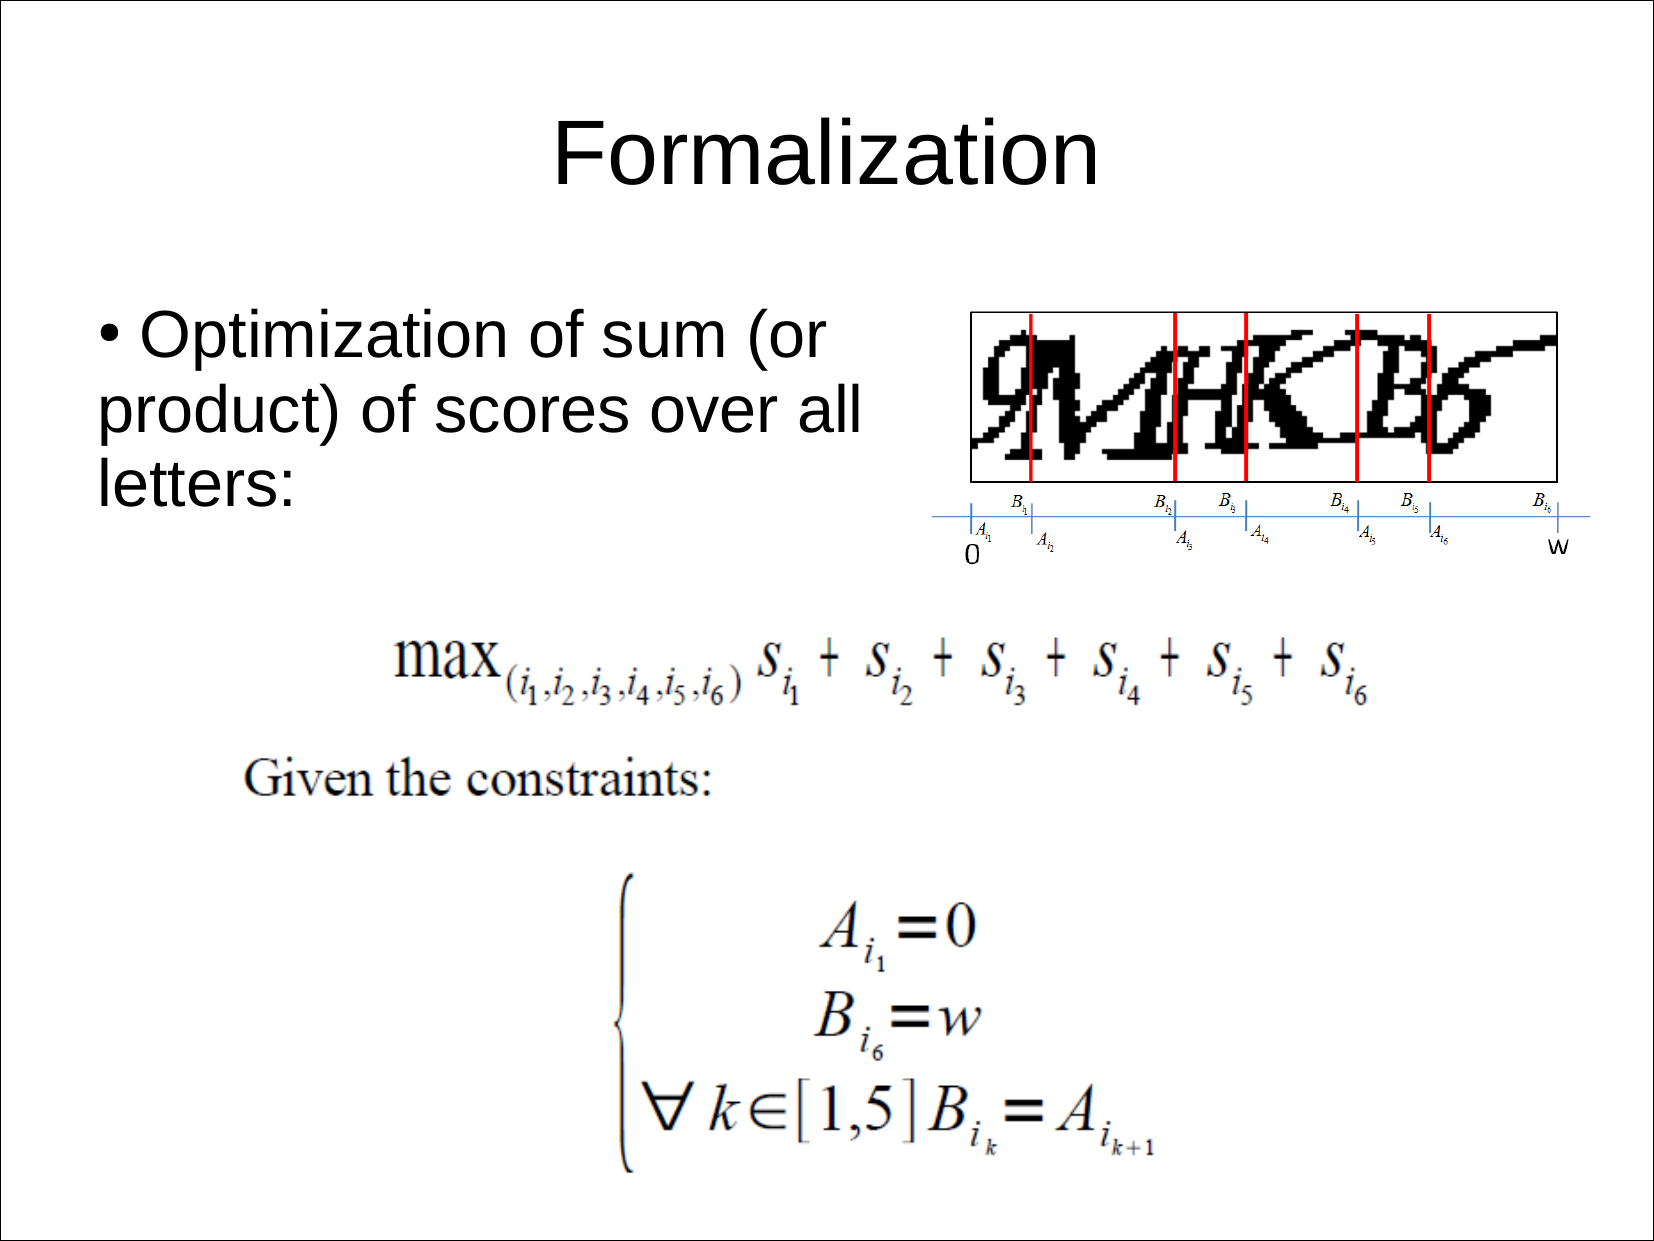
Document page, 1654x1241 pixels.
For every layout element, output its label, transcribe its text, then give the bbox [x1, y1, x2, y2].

picture [915, 293, 1595, 572]
title Formalization [82, 49, 1571, 257]
picture [206, 620, 1398, 1182]
list Optimization of sum (or product) of scores over all letters: [82, 289, 945, 529]
